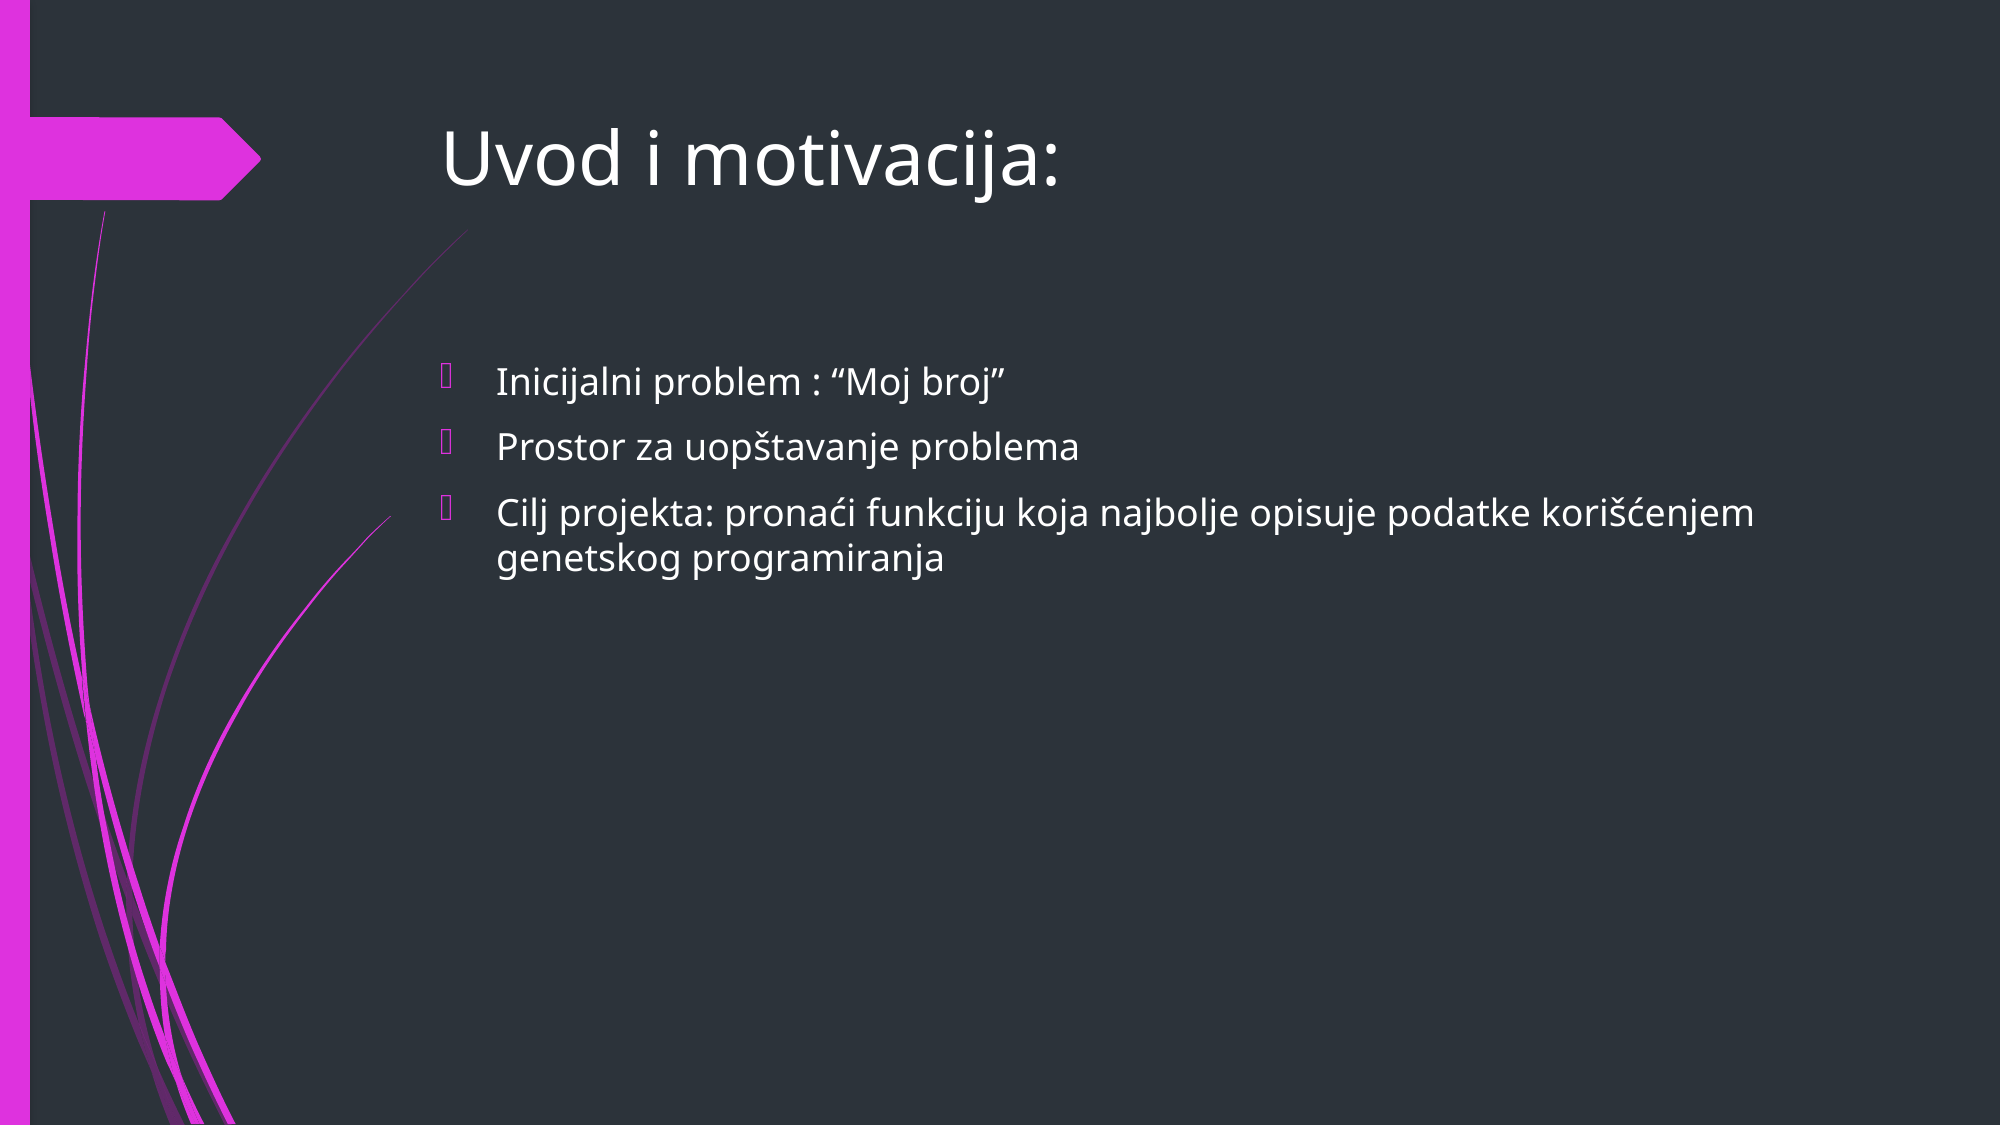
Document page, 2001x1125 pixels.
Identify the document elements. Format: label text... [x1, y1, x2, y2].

title Uvod i motivacija: [425, 102, 1888, 313]
list Inicijalni problem : “Moj broj” Prostor za uopštavanje problema Cilj projekta: pronaći funkciju koja najbolje opisuje podatke korišćenjem genetskog programiranja [424, 350, 1888, 970]
